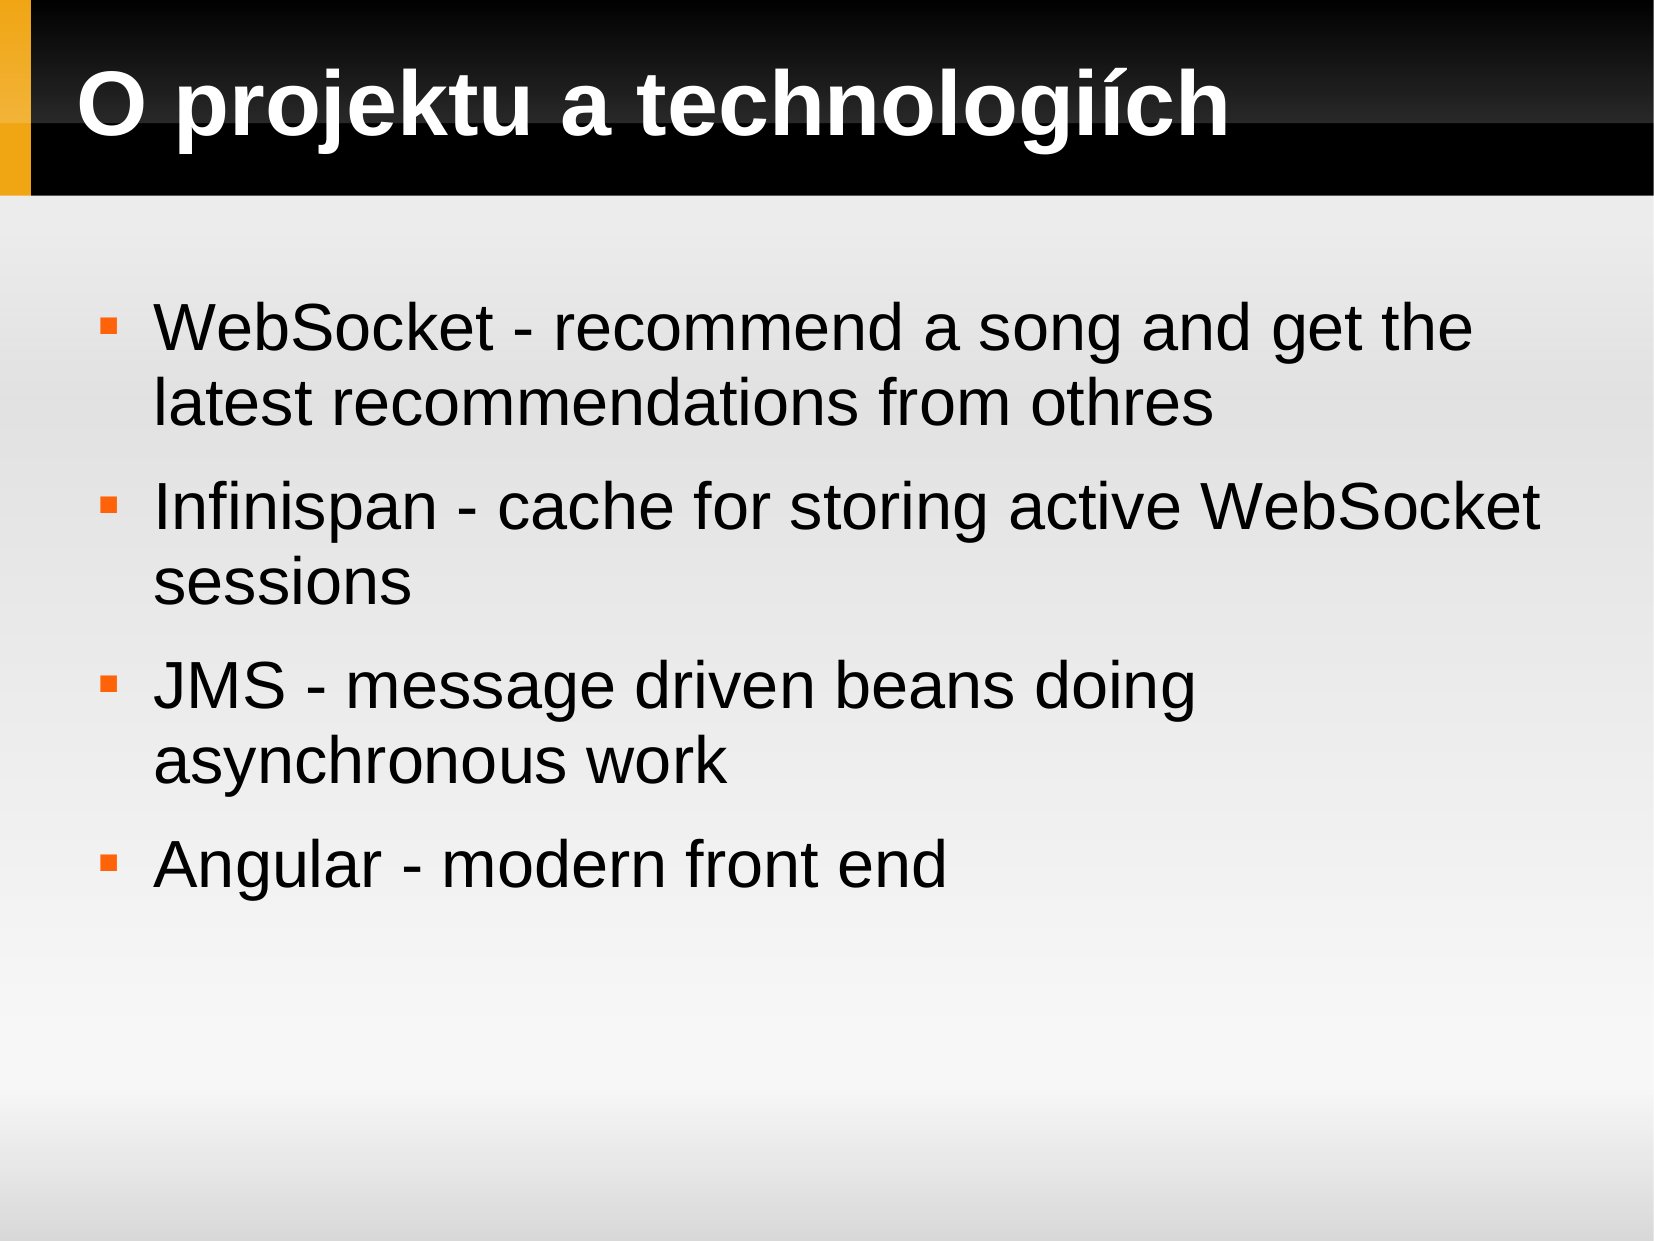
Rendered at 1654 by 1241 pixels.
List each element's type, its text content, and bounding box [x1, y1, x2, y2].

title O projektu a technologiích [76, 0, 1565, 208]
picture [0, 0, 1654, 1241]
list WebSocket - recommend a song and get the latest recommendations from othres Infinispan - cache for storing active WebSocket sessions JMS - message driven beans doing asynchronous work Angular - modern front end [82, 290, 1571, 1109]
